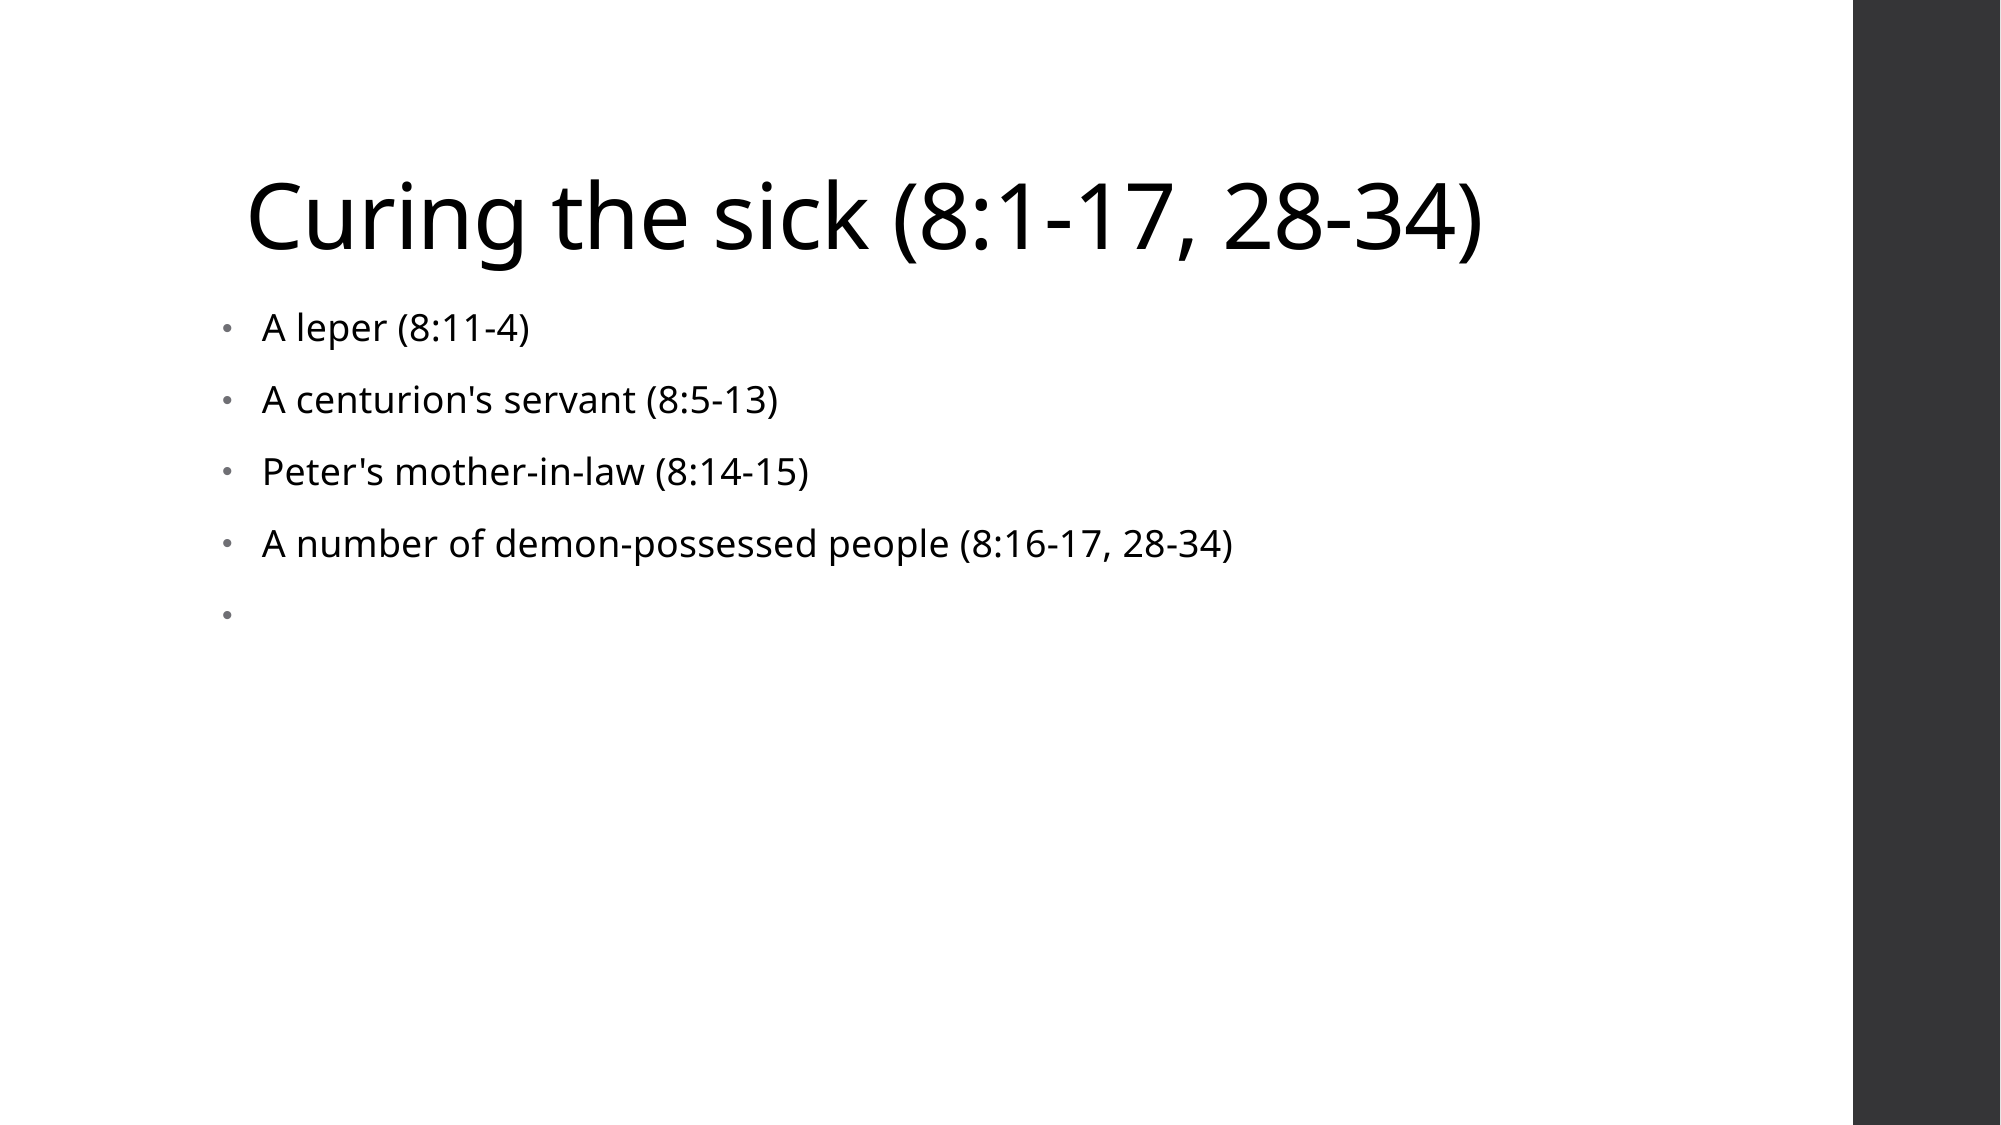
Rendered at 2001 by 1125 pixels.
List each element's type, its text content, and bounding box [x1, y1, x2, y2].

list A leper (8:11-4) A centurion's servant (8:5-13) Peter's mother-in-law (8:14-15) A number of demon-possessed people (8:16-17, 28-34) [206, 299, 1617, 1014]
title Curing the sick (8:1-17, 28-34) [206, 60, 1797, 278]
